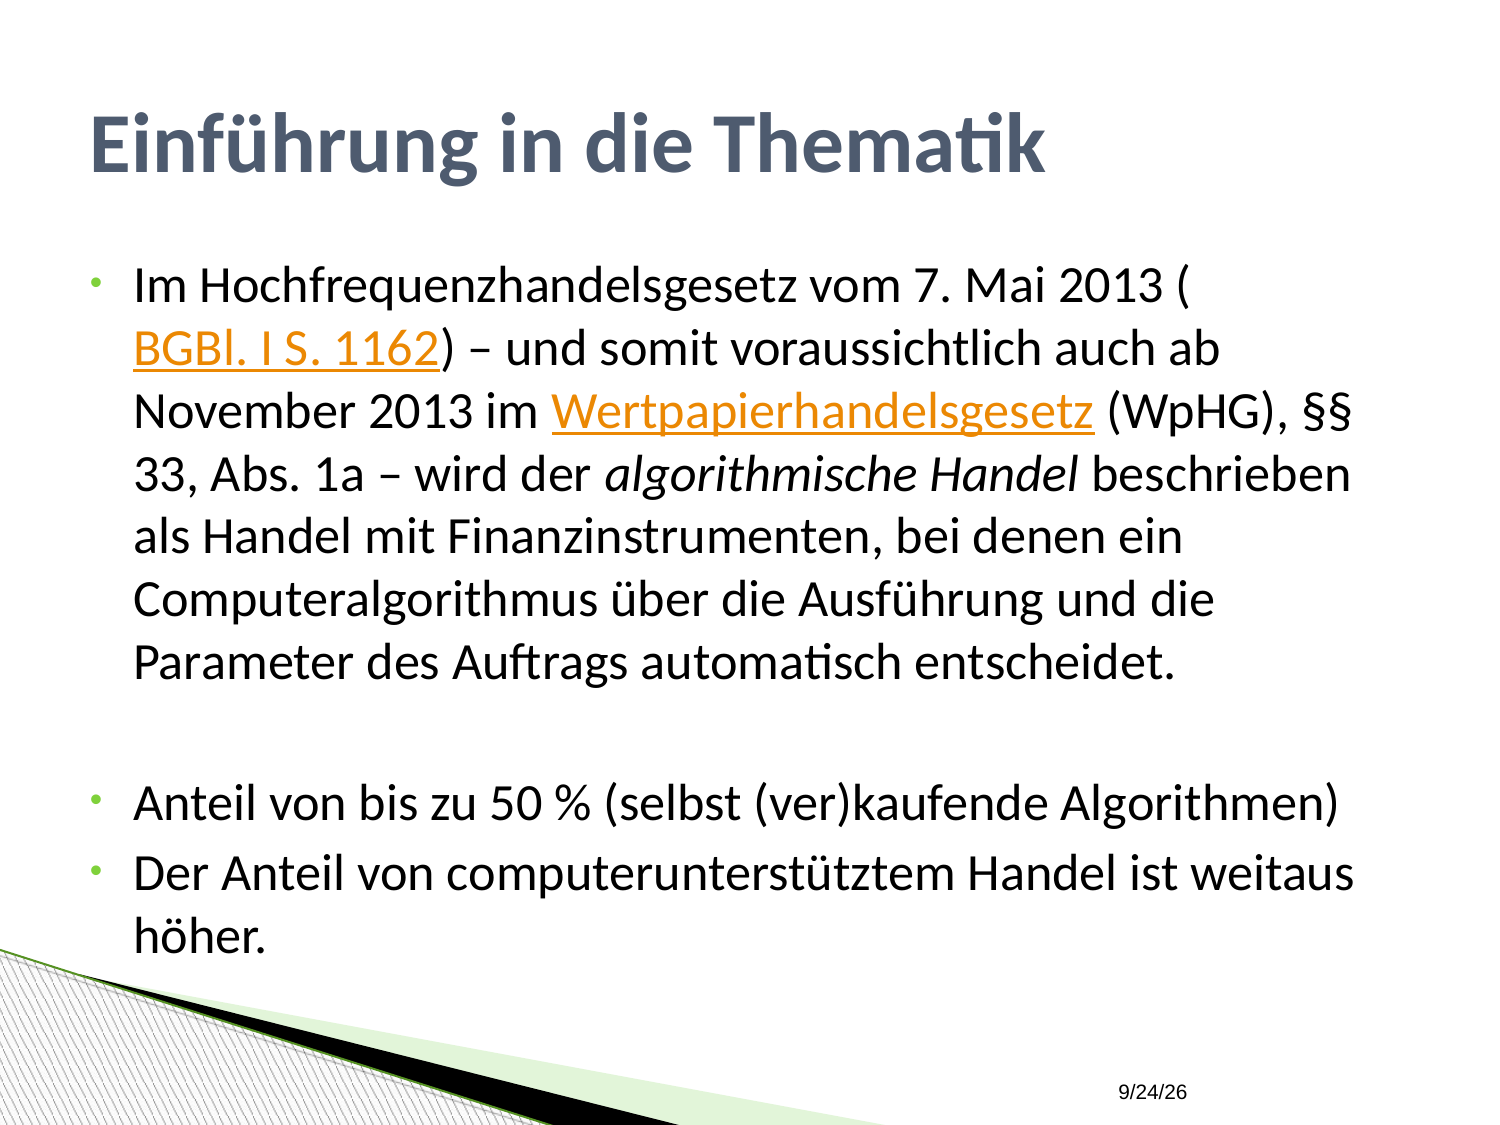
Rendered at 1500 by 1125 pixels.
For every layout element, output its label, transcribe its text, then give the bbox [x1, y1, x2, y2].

list Im Hochfrequenzhandelsgesetz vom 7. Mai 2013 (BGBl. I S. 1162) – und somit voraussichtlich auch ab November 2013 im Wertpapierhandelsgesetz (WpHG), §§ 33, Abs. 1a – wird der algorithmische Handel beschrieben als Handel mit Finanzinstrumenten, bei denen ein Computeralgorithmus über die Ausführung und die Parameter des Auftrags automatisch entscheidet. Anteil von bis zu 50 % (selbst (ver)kaufende Algorithmen) Der Anteil von computerunterstütztem Handel ist weitaus höher. [75, 243, 1425, 986]
slide_number 6/10/15 [1103, 1051, 1419, 1112]
picture [0, 952, 543, 1125]
title Einführung in die Thematik [75, 45, 1425, 233]
